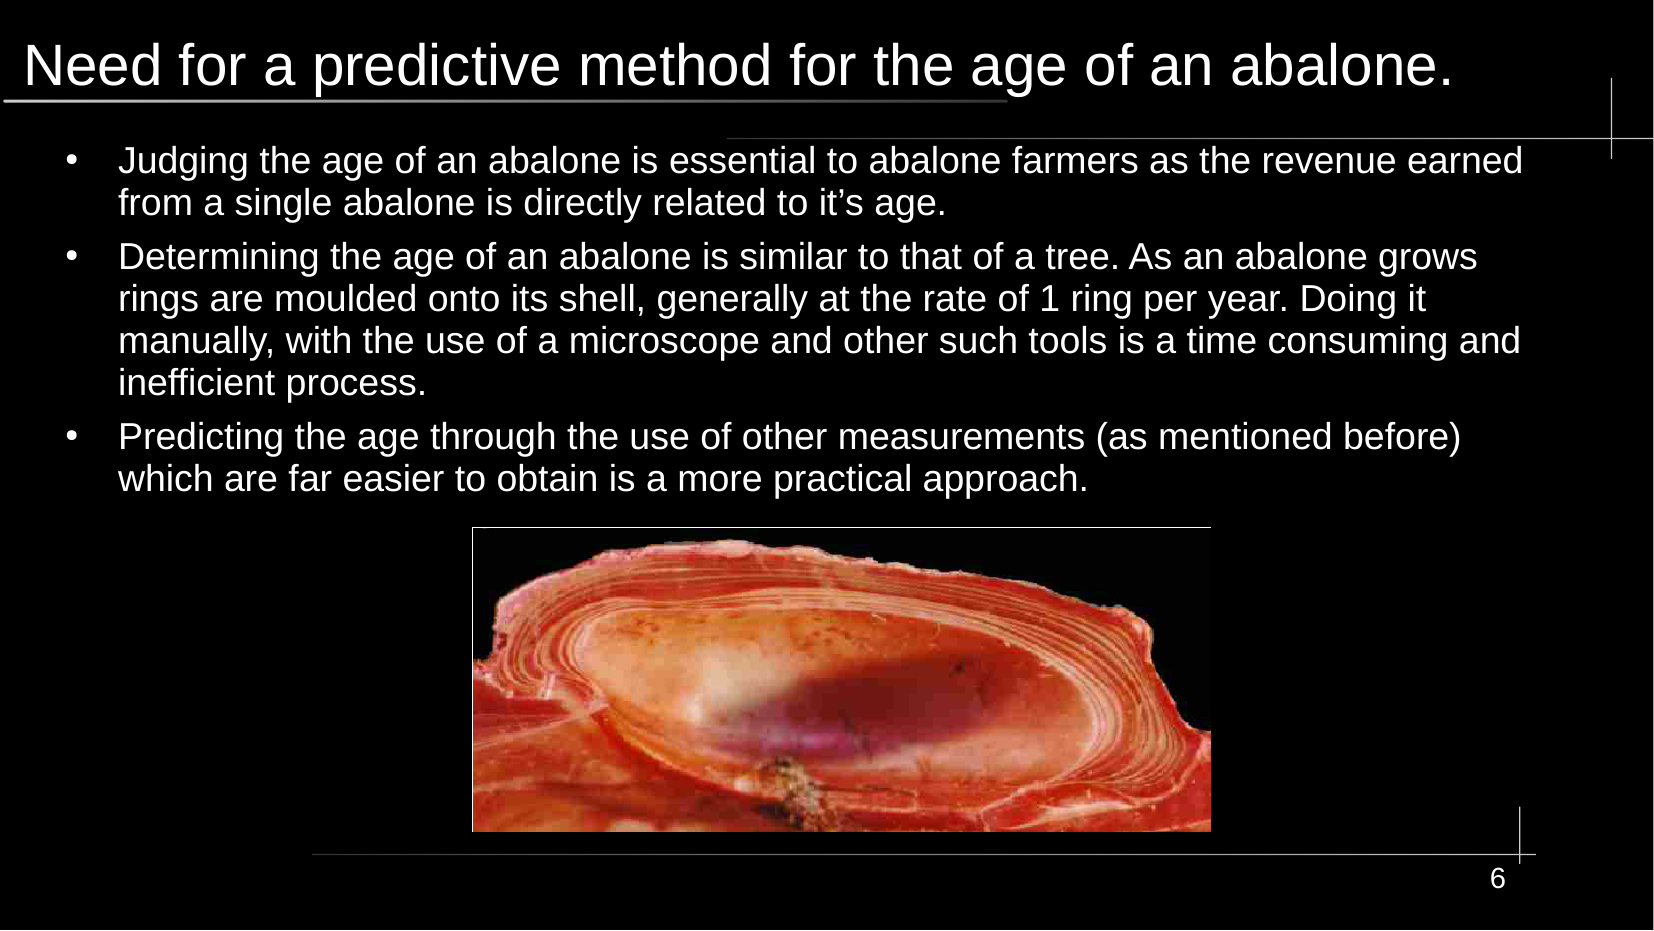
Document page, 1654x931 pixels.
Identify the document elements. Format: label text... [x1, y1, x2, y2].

picture [472, 527, 1211, 832]
title Need for a predictive method for the age of an abalone. [23, 11, 1589, 119]
list Judging the age of an abalone is essential to abalone farmers as the revenue earned from a single abalone is directly related to it’s age. Determining the age of an abalone is similar to that of a tree. As an abalone grows rings are moulded onto its shell, generally at the rate of 1 ring per year. Doing it manually, with the use of a microscope and other such tools is a time consuming and inefficient process. Predicting the age through the use of other measurements (as mentioned before) which are far easier to obtain is a more practical approach. [47, 139, 1565, 827]
